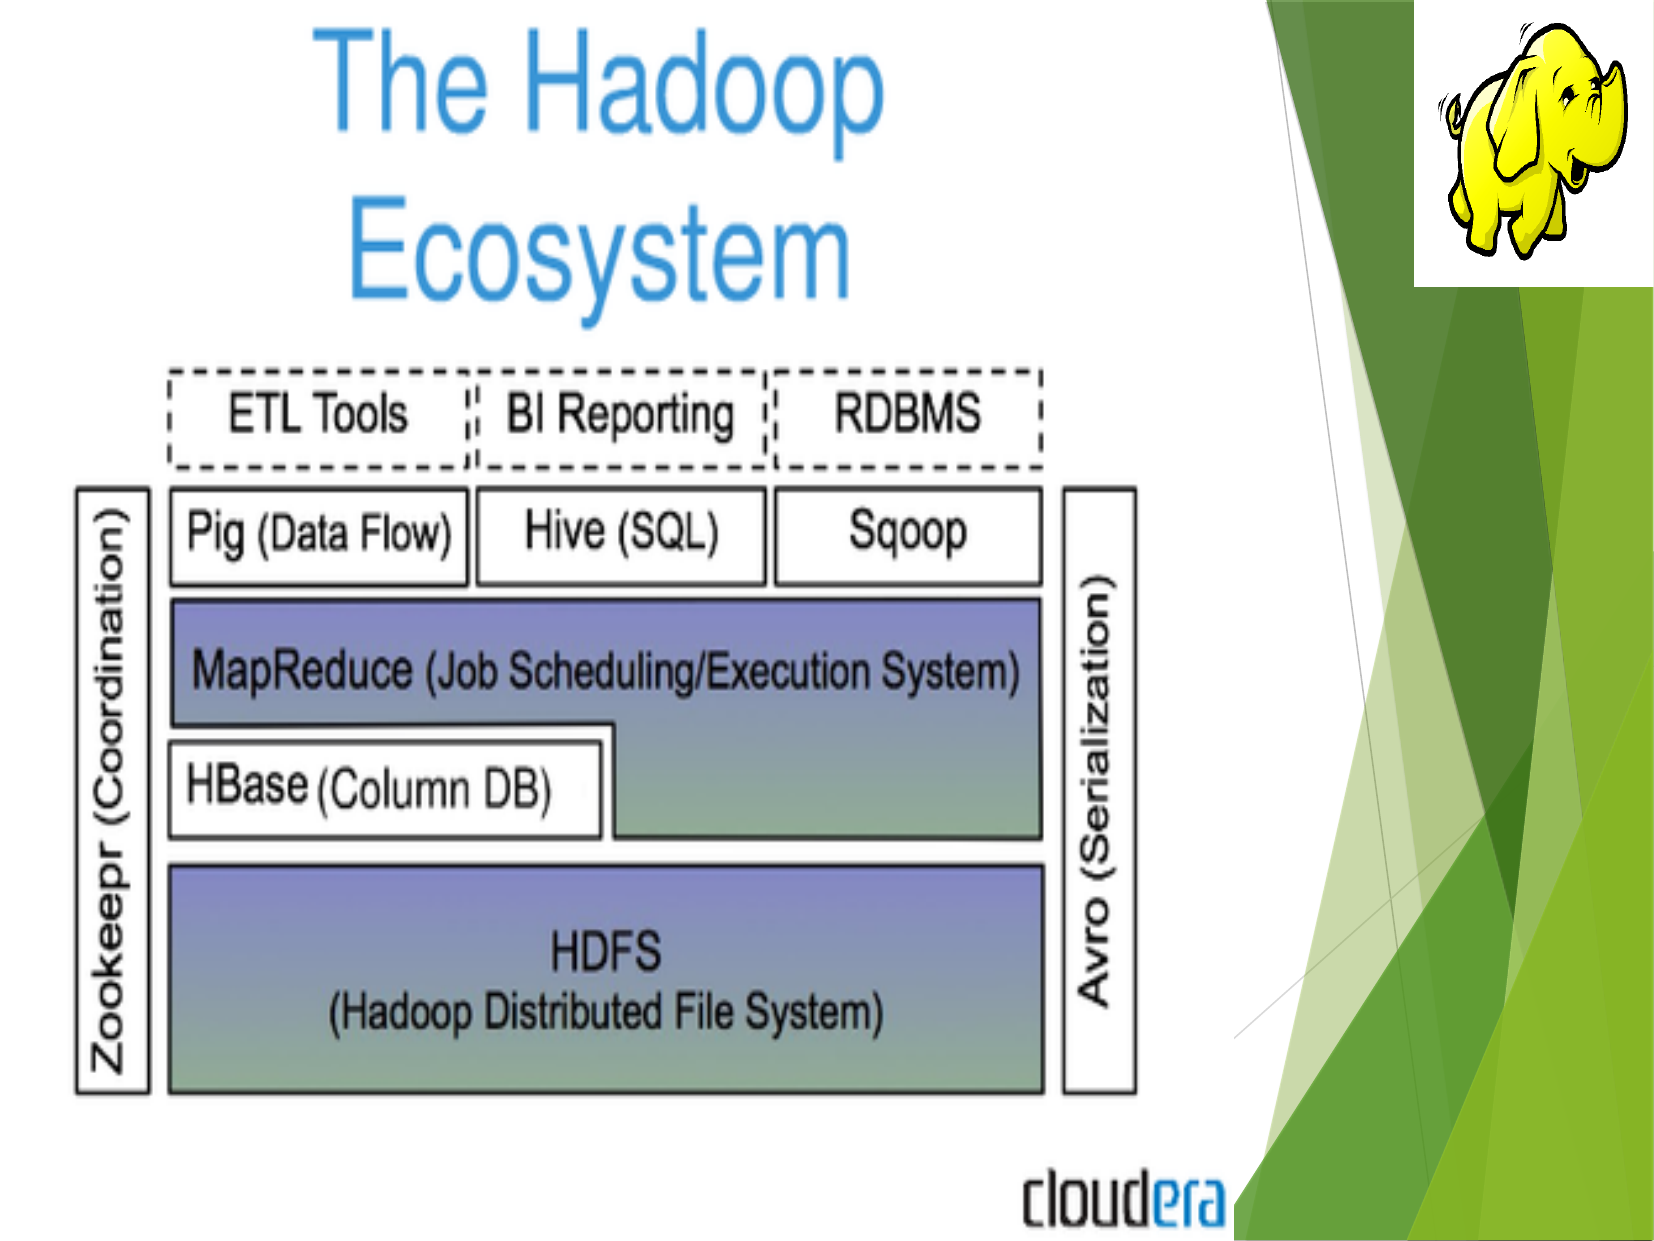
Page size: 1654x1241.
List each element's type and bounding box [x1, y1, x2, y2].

picture [0, 0, 1234, 1241]
picture [1414, 0, 1654, 287]
